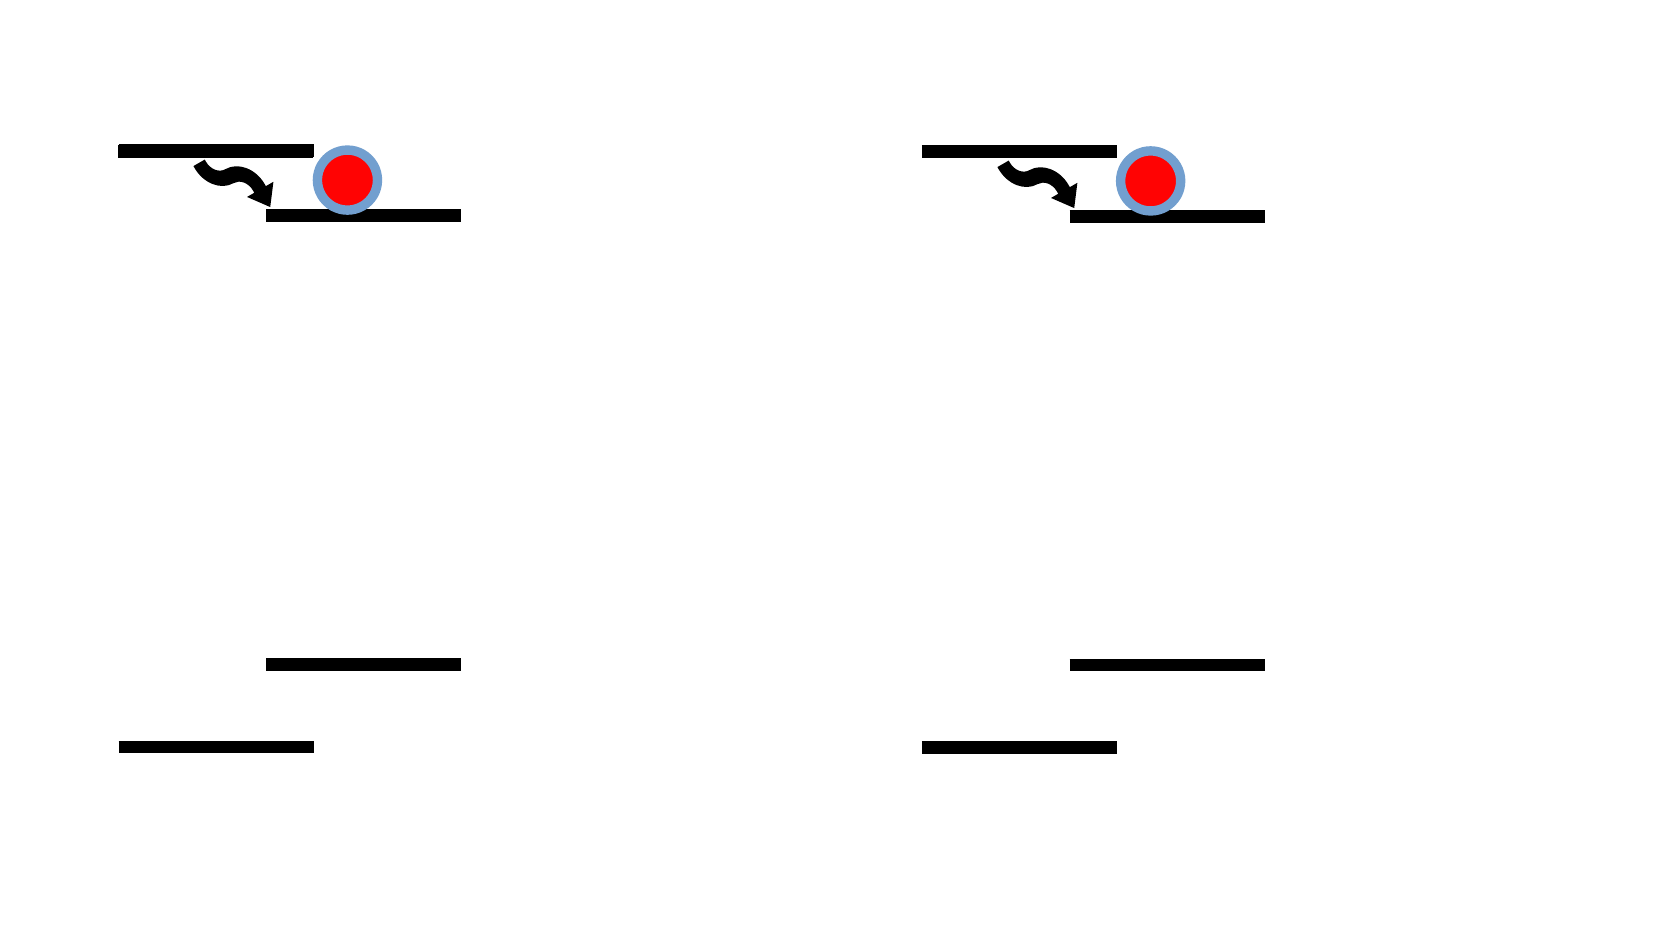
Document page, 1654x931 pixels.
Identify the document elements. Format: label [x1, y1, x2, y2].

text_box [1120, 150, 1181, 211]
text_box [997, 160, 1078, 209]
text_box [317, 150, 378, 211]
text_box [193, 159, 274, 208]
